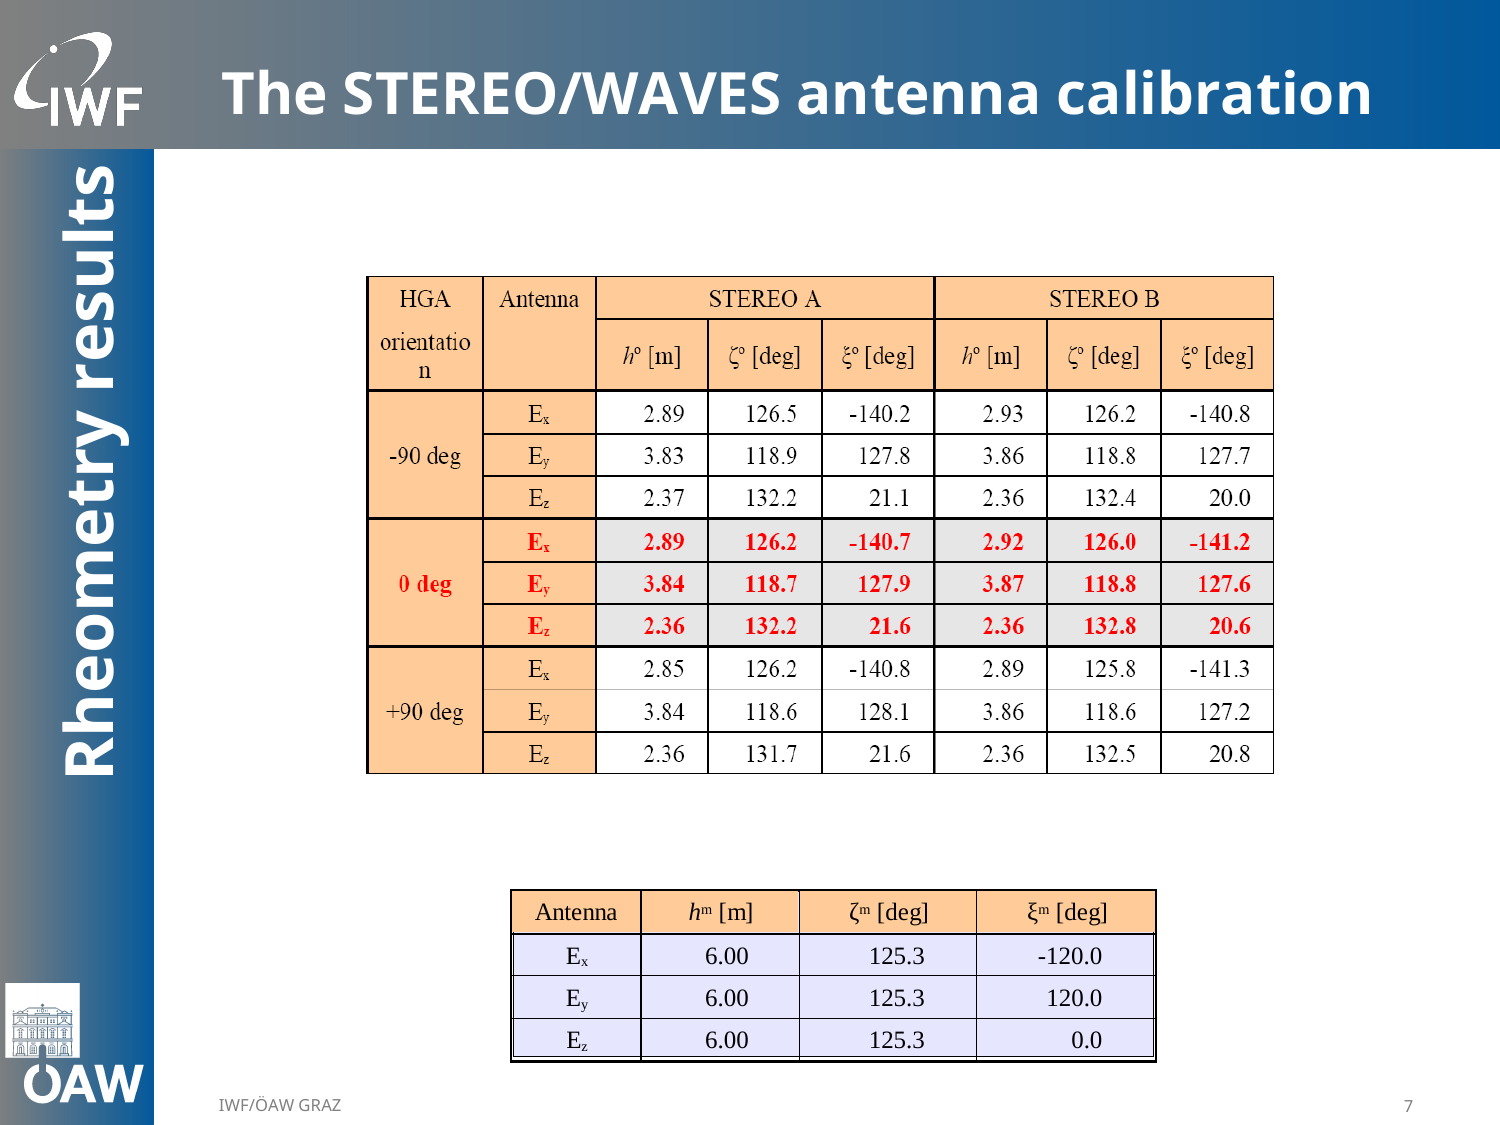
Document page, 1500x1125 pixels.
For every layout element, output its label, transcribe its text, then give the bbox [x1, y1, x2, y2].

text_box Rheometry results [29, 148, 154, 959]
chart [330, 889, 1335, 1067]
picture [366, 276, 1274, 774]
picture [8, 32, 154, 132]
title The STEREO/WAVES antenna calibration [206, 16, 1459, 176]
picture [5, 983, 154, 1105]
